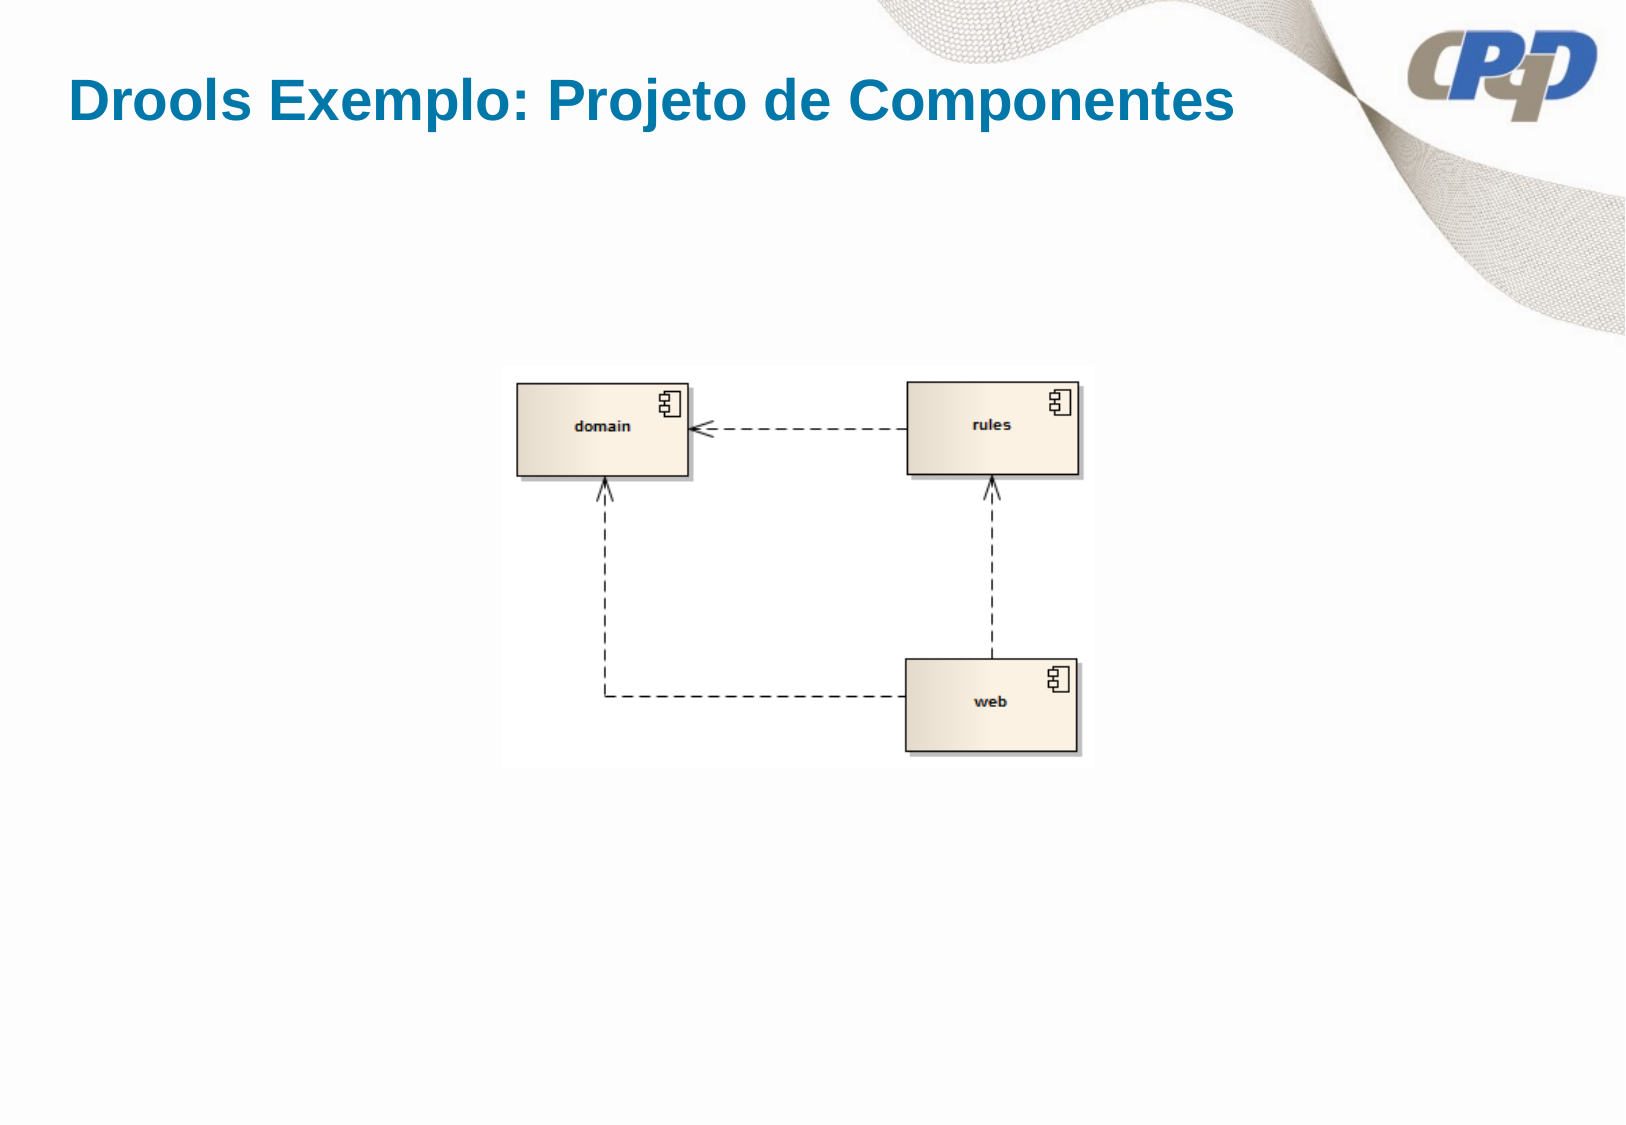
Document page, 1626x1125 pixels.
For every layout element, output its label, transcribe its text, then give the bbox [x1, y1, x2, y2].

picture [0, 0, 1626, 1125]
title Drools Exemplo: Projeto de Componentes [68, 57, 1288, 143]
